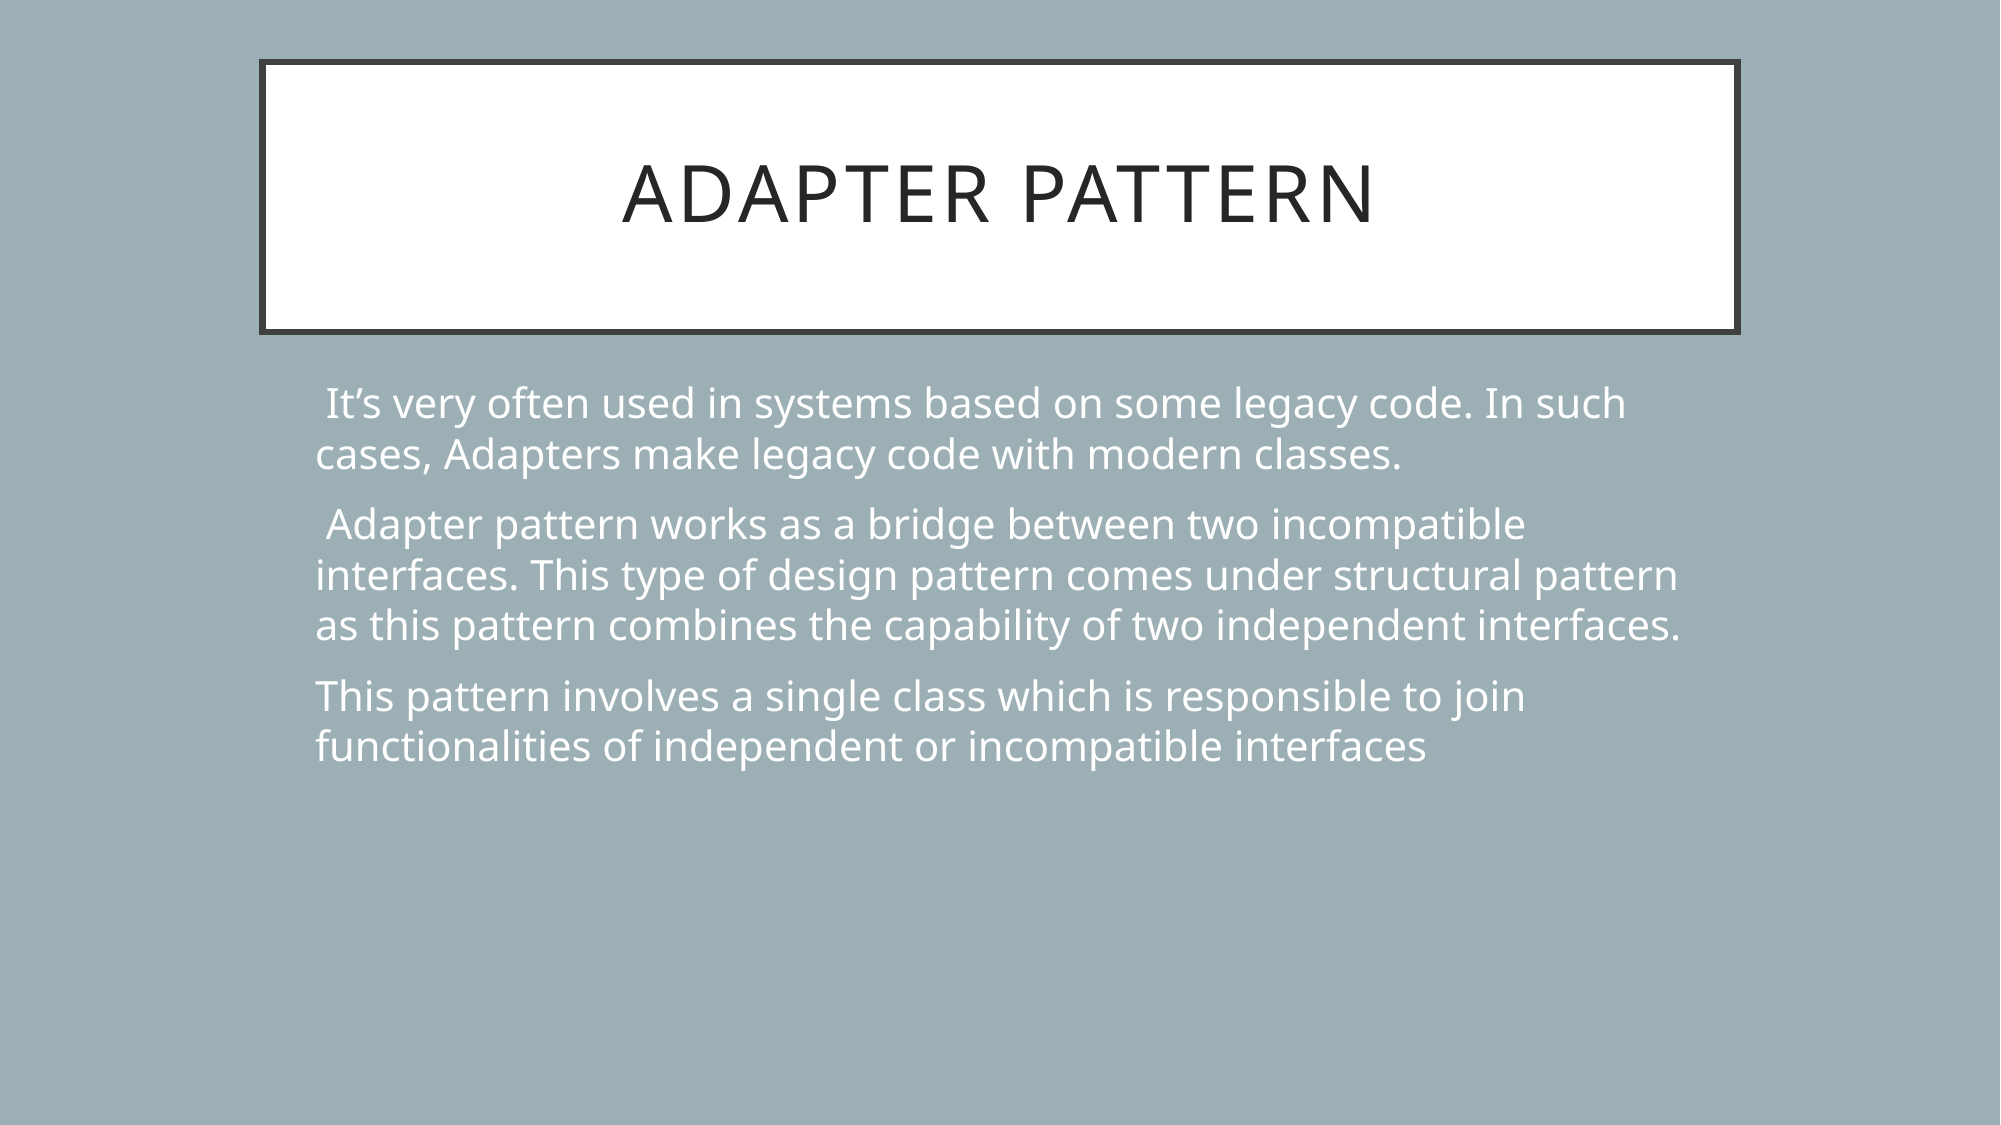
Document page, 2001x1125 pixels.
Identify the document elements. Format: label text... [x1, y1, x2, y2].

subtitle It’s very often used in systems based on some legacy code. In such cases, Adapters make legacy code with modern classes. Adapter pattern works as a bridge between two incompatible interfaces. This type of design pattern comes under structural pattern as this pattern combines the capability of two independent interfaces. This pattern involves a single class which is responsible to join functionalities of independent or incompatible interfaces [300, 369, 1714, 967]
title Adapter pattern [262, 62, 1738, 333]
